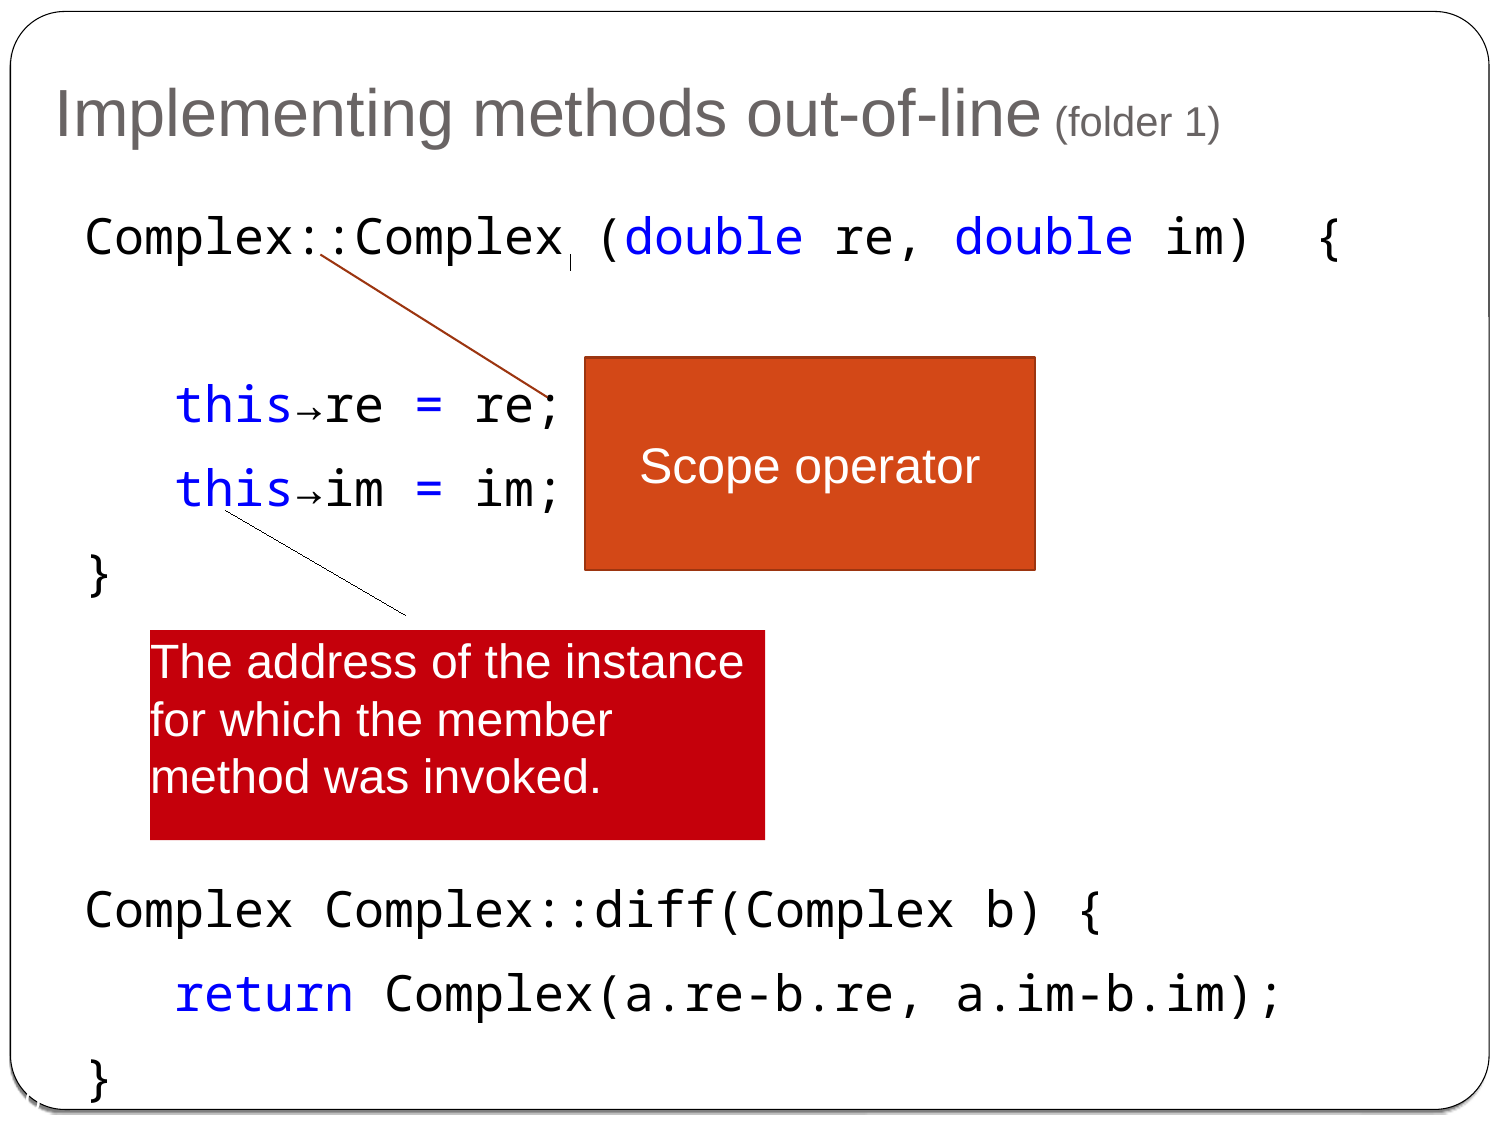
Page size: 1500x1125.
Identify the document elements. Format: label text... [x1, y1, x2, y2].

text_box The address of the instance for which the member method was invoked. [150, 630, 766, 841]
text_box Scope operator [585, 358, 1035, 570]
slide_number <number> [0, 1074, 50, 1125]
list Complex::Complex (double re, double im) { this→re = re; this→im = im; } Complex Complex::diff(Complex b) { return Complex(a.re-b.re, a.im-b.im); } [40, 185, 1441, 1051]
title Implementing methods out-of-line (folder 1) [40, 75, 1441, 165]
